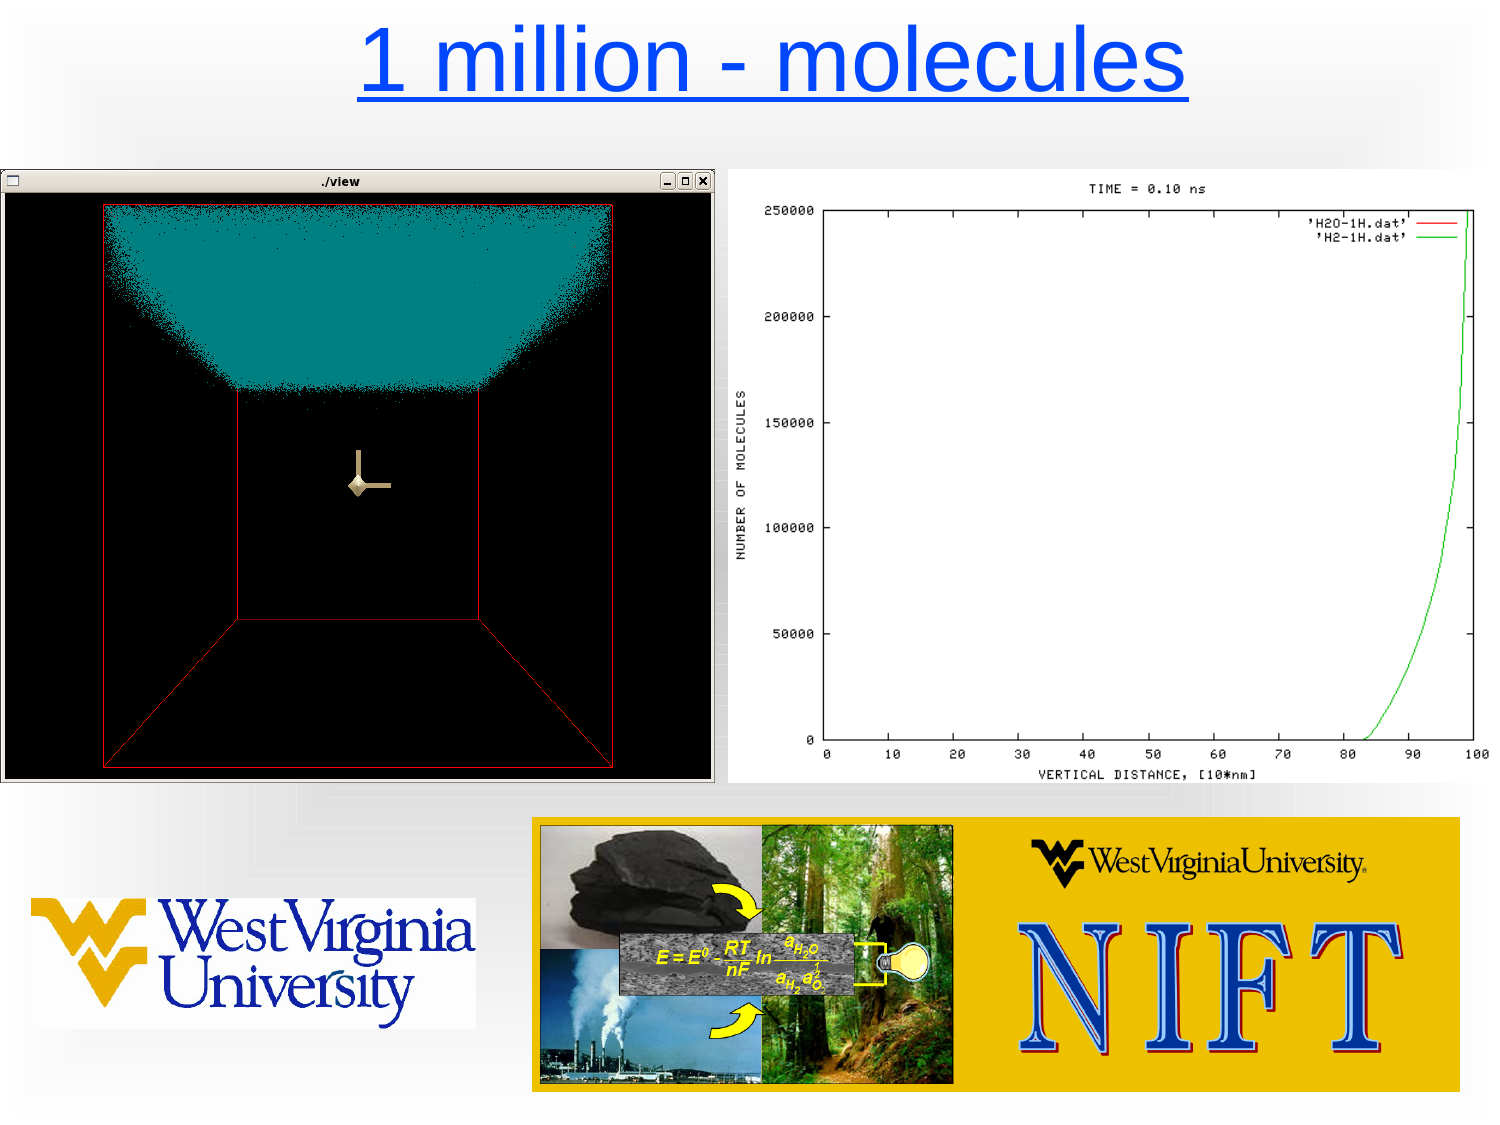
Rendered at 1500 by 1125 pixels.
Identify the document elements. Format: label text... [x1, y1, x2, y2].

title 1 million - molecules [135, 8, 1411, 112]
picture [532, 817, 1460, 1092]
picture [0, 169, 715, 783]
picture [728, 169, 1497, 783]
